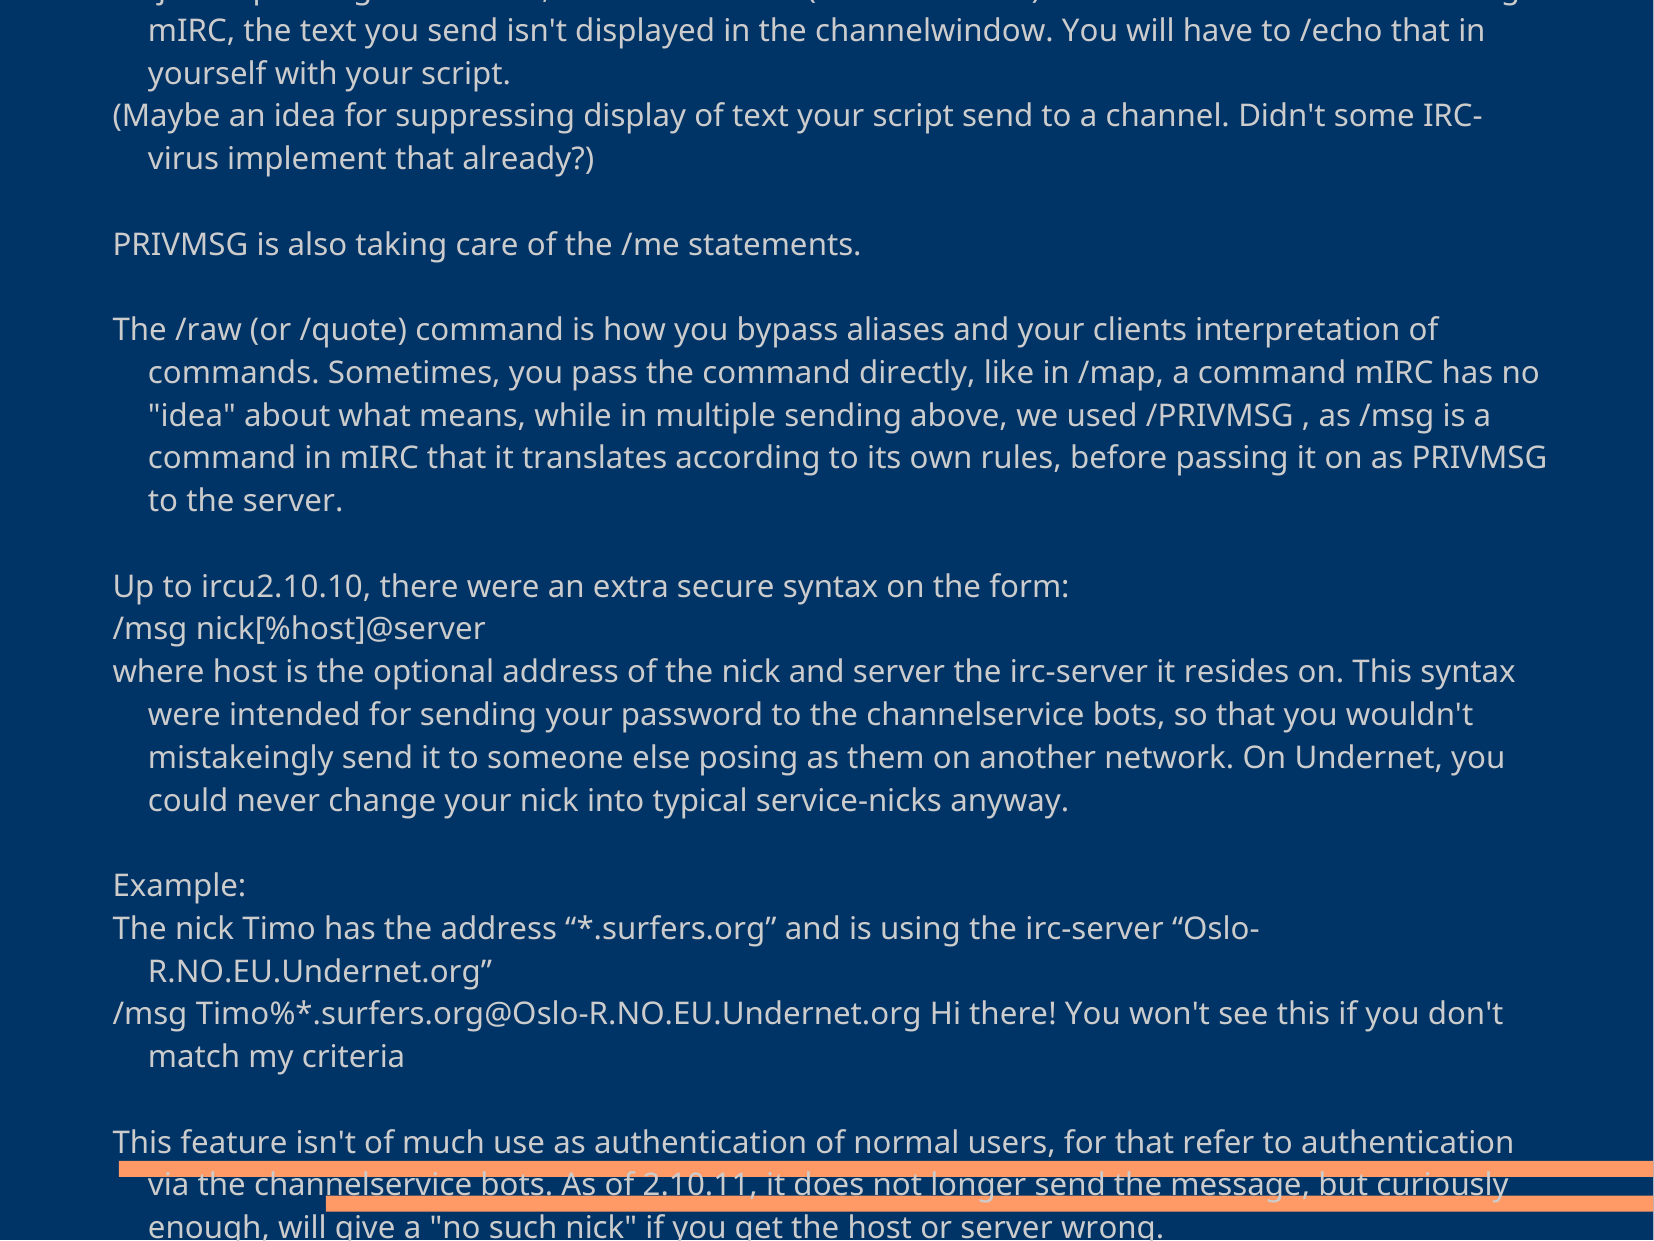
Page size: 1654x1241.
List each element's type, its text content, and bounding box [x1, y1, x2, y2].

subtitle If we take advantage of the underlying machinery, we can send one message to several destinations. Here's an example: "/raw PRIVMSG Sabeltann,Timo,#ruminants :The grass is greener on the other side, lets move!" Or just: "/privmsg nickorchan,nickorchan text". (Works in mIRC) Note that since we're overriding mIRC, the text you send isn't displayed in the channelwindow. You will have to /echo that in yourself with your script. (Maybe an idea for suppressing display of text your script send to a channel. Didn't some IRC-virus implement that already?) PRIVMSG is also taking care of the /me statements. The /raw (or /quote) command is how you bypass aliases and your clients interpretation of commands. Sometimes, you pass the command directly, like in /map, a command mIRC has no "idea" about what means, while in multiple sending above, we used /PRIVMSG , as /msg is a command in mIRC that it translates according to its own rules, before passing it on as PRIVMSG to the server. Up to ircu2.10.10, there were an extra secure syntax on the form: /msg nick[%host]@server where host is the optional address of the nick and server the irc-server it resides on. This syntax were intended for sending your password to the channelservice bots, so that you wouldn't mistakeingly send it to someone else posing as them on another network. On Undernet, you could never change your nick into typical service-nicks anyway. Example: The nick Timo has the address “*.surfers.org” and is using the irc-server “Oslo-R.NO.EU.Undernet.org” /msg Timo%*.surfers.org@Oslo-R.NO.EU.Undernet.org Hi there! You won't see this if you don't match my criteria This feature isn't of much use as authentication of normal users, for that refer to authentication via the channelservice bots. As of 2.10.11, it does not longer send the message, but curiously enough, will give a "no such nick" if you get the host or server wrong. Together with the list of servers available from www.undernet.org, this supply us with a brute-force way to find a persons' irc-server. [112, 15, 1552, 1241]
